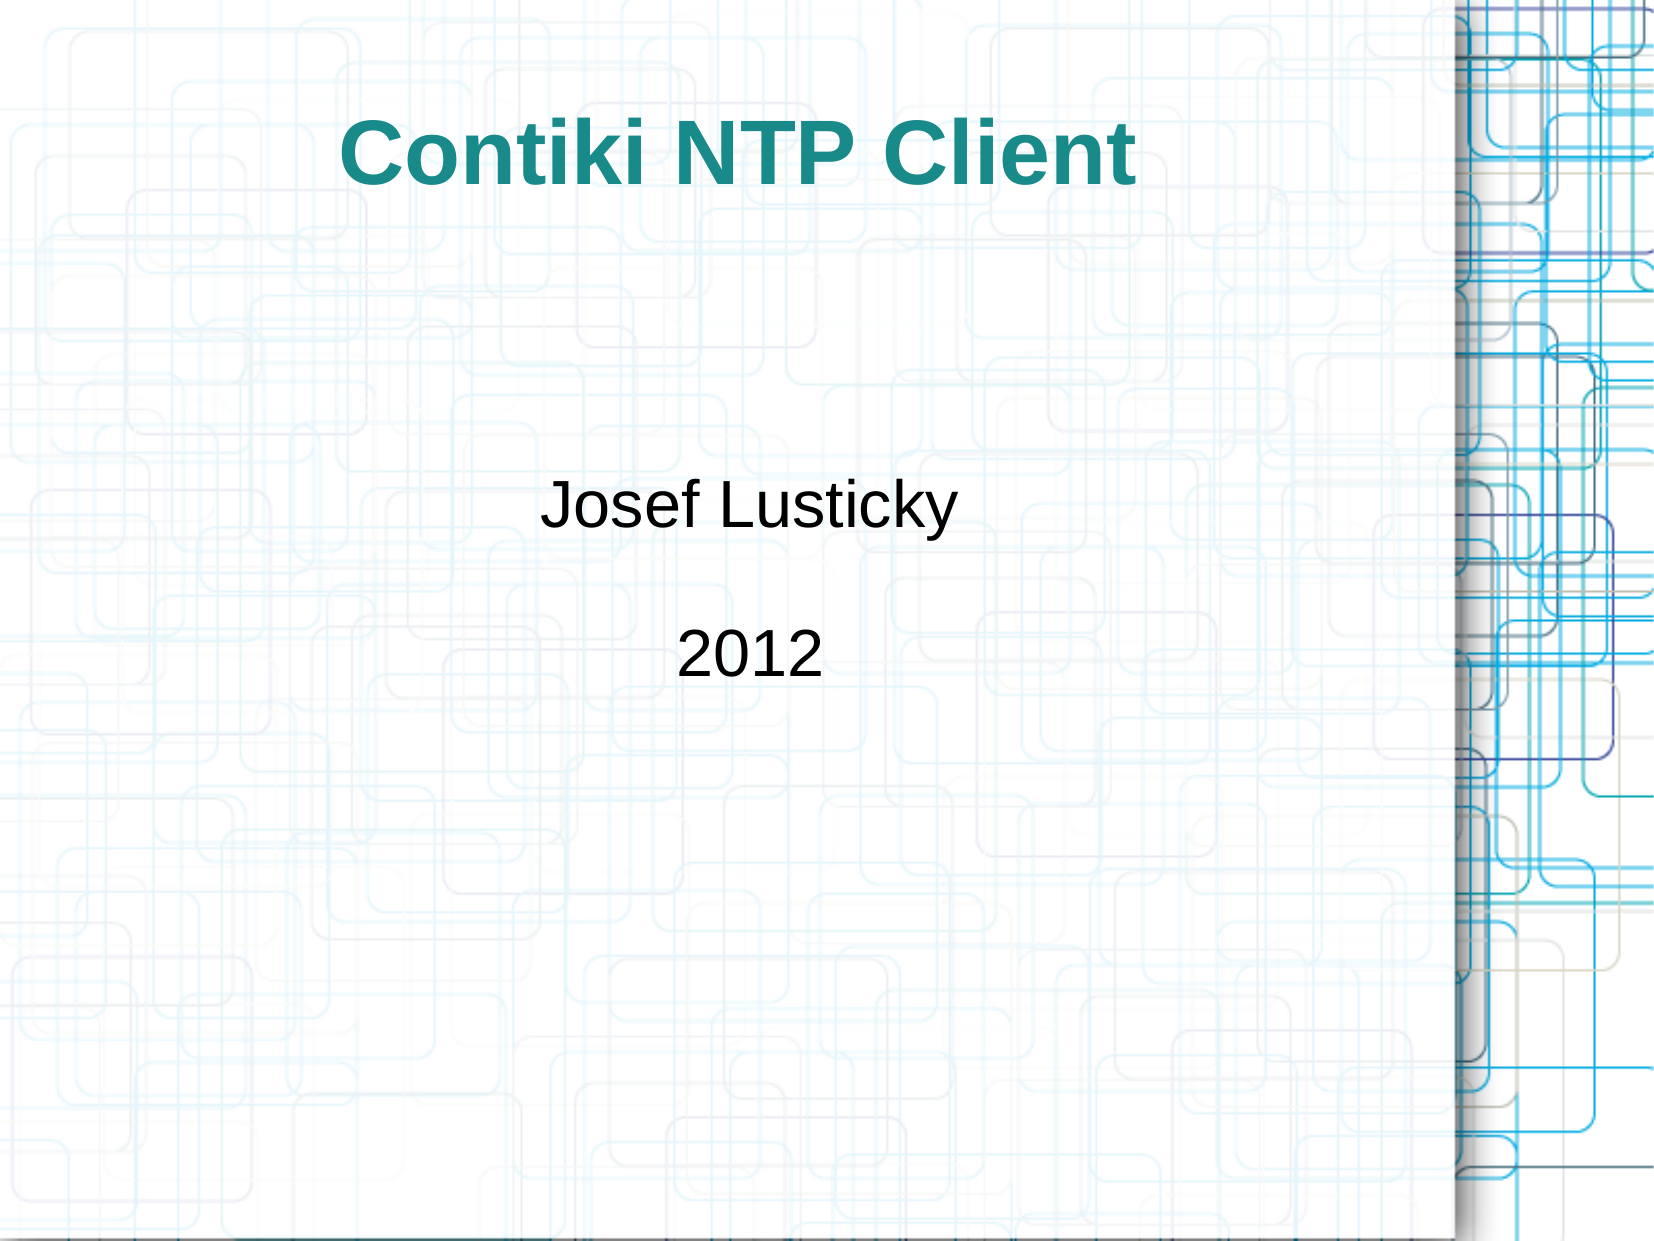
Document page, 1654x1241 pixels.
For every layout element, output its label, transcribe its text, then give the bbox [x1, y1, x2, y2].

subtitle Josef Lusticky 2012 [59, 49, 1418, 1109]
picture [0, 0, 1654, 1241]
